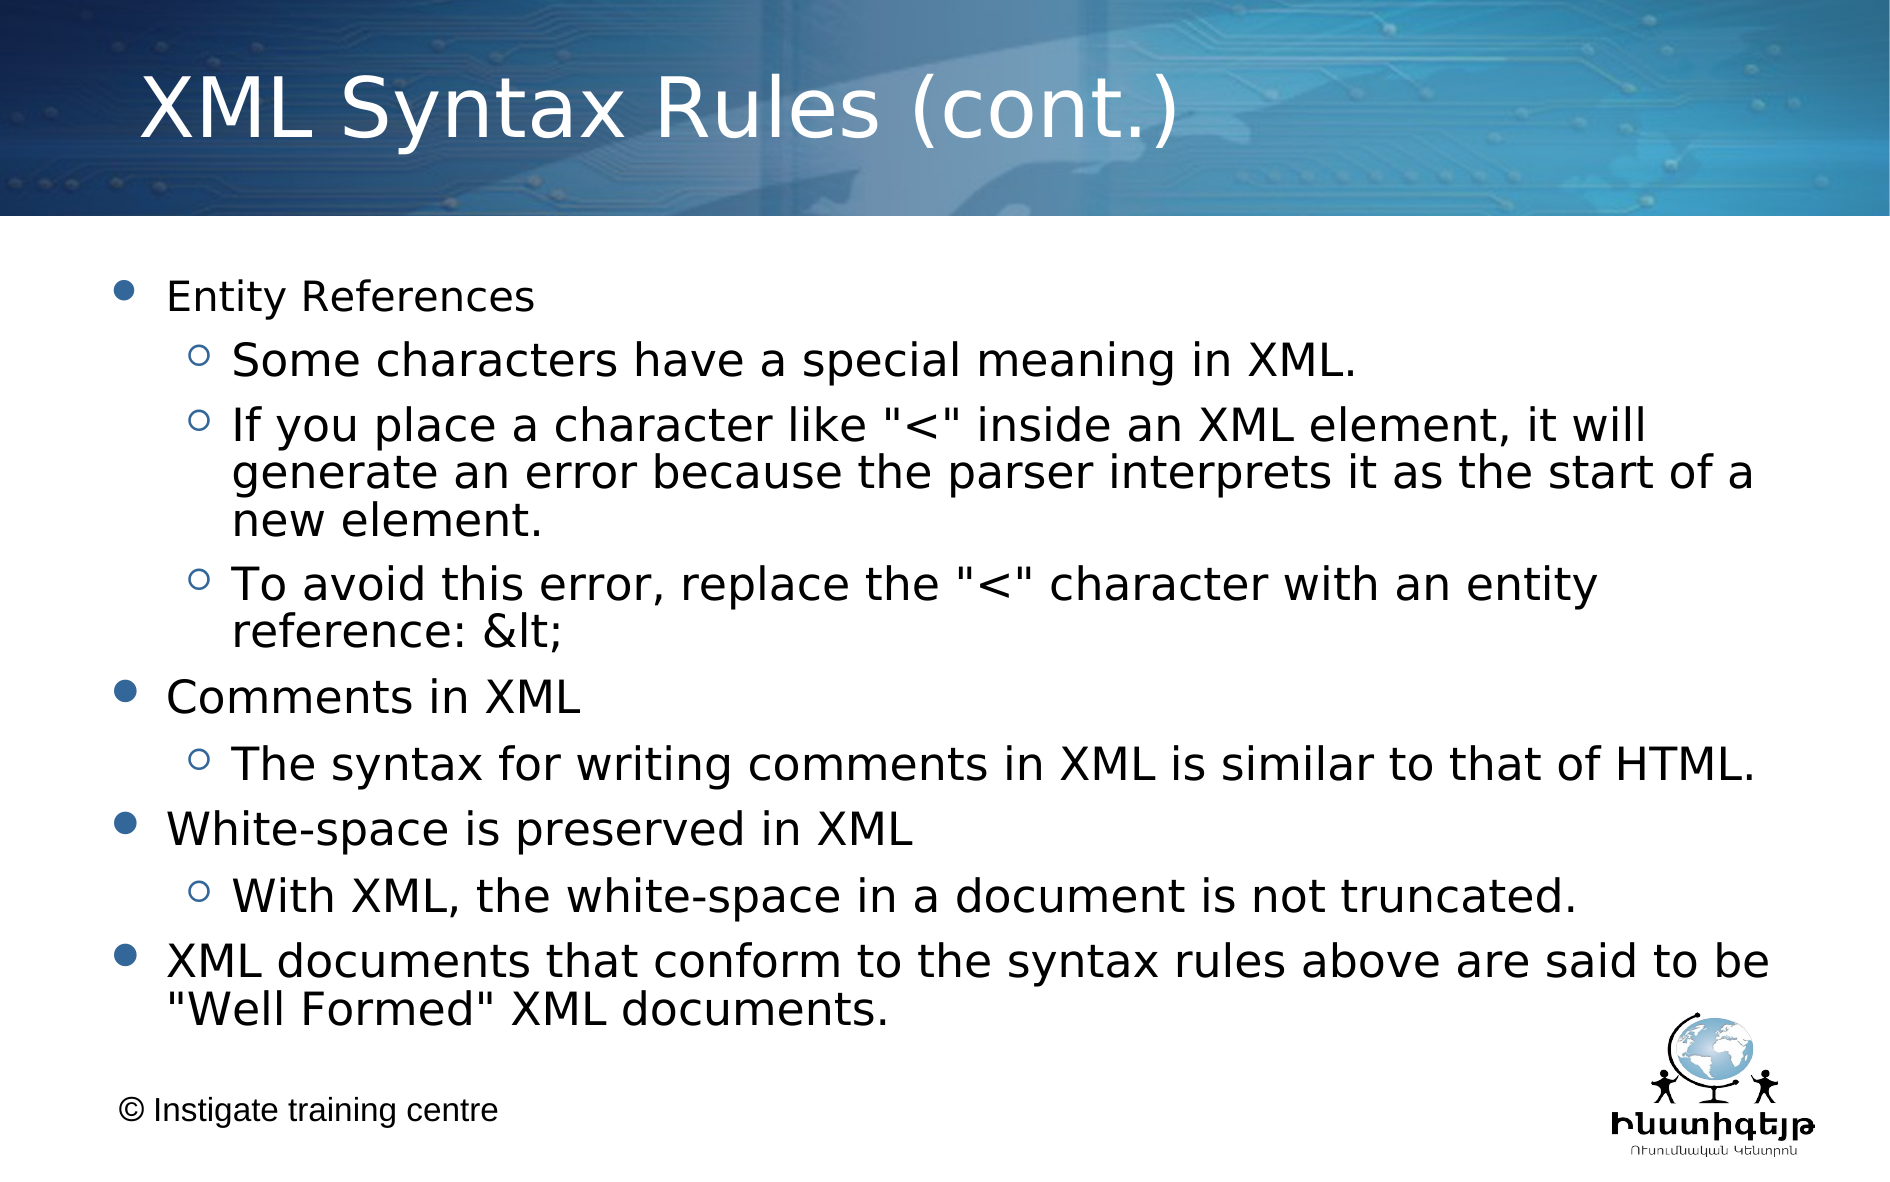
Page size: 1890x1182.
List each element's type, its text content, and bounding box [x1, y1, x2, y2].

list Entity References Some characters have a special meaning in XML. If you place a character like "<" inside an XML element, it will generate an error because the parser interprets it as the start of a new element. To avoid this error, replace the "<" character with an entity reference: &lt; Comments in XML The syntax for writing comments in XML is similar to that of HTML. White-space is preserved in XML With XML, the white-space in a document is not truncated. XML documents that conform to the syntax rules above are said to be "Well Formed" XML documents. [110, 276, 1801, 304]
picture [0, 0, 1890, 216]
picture [1612, 1012, 1815, 1157]
